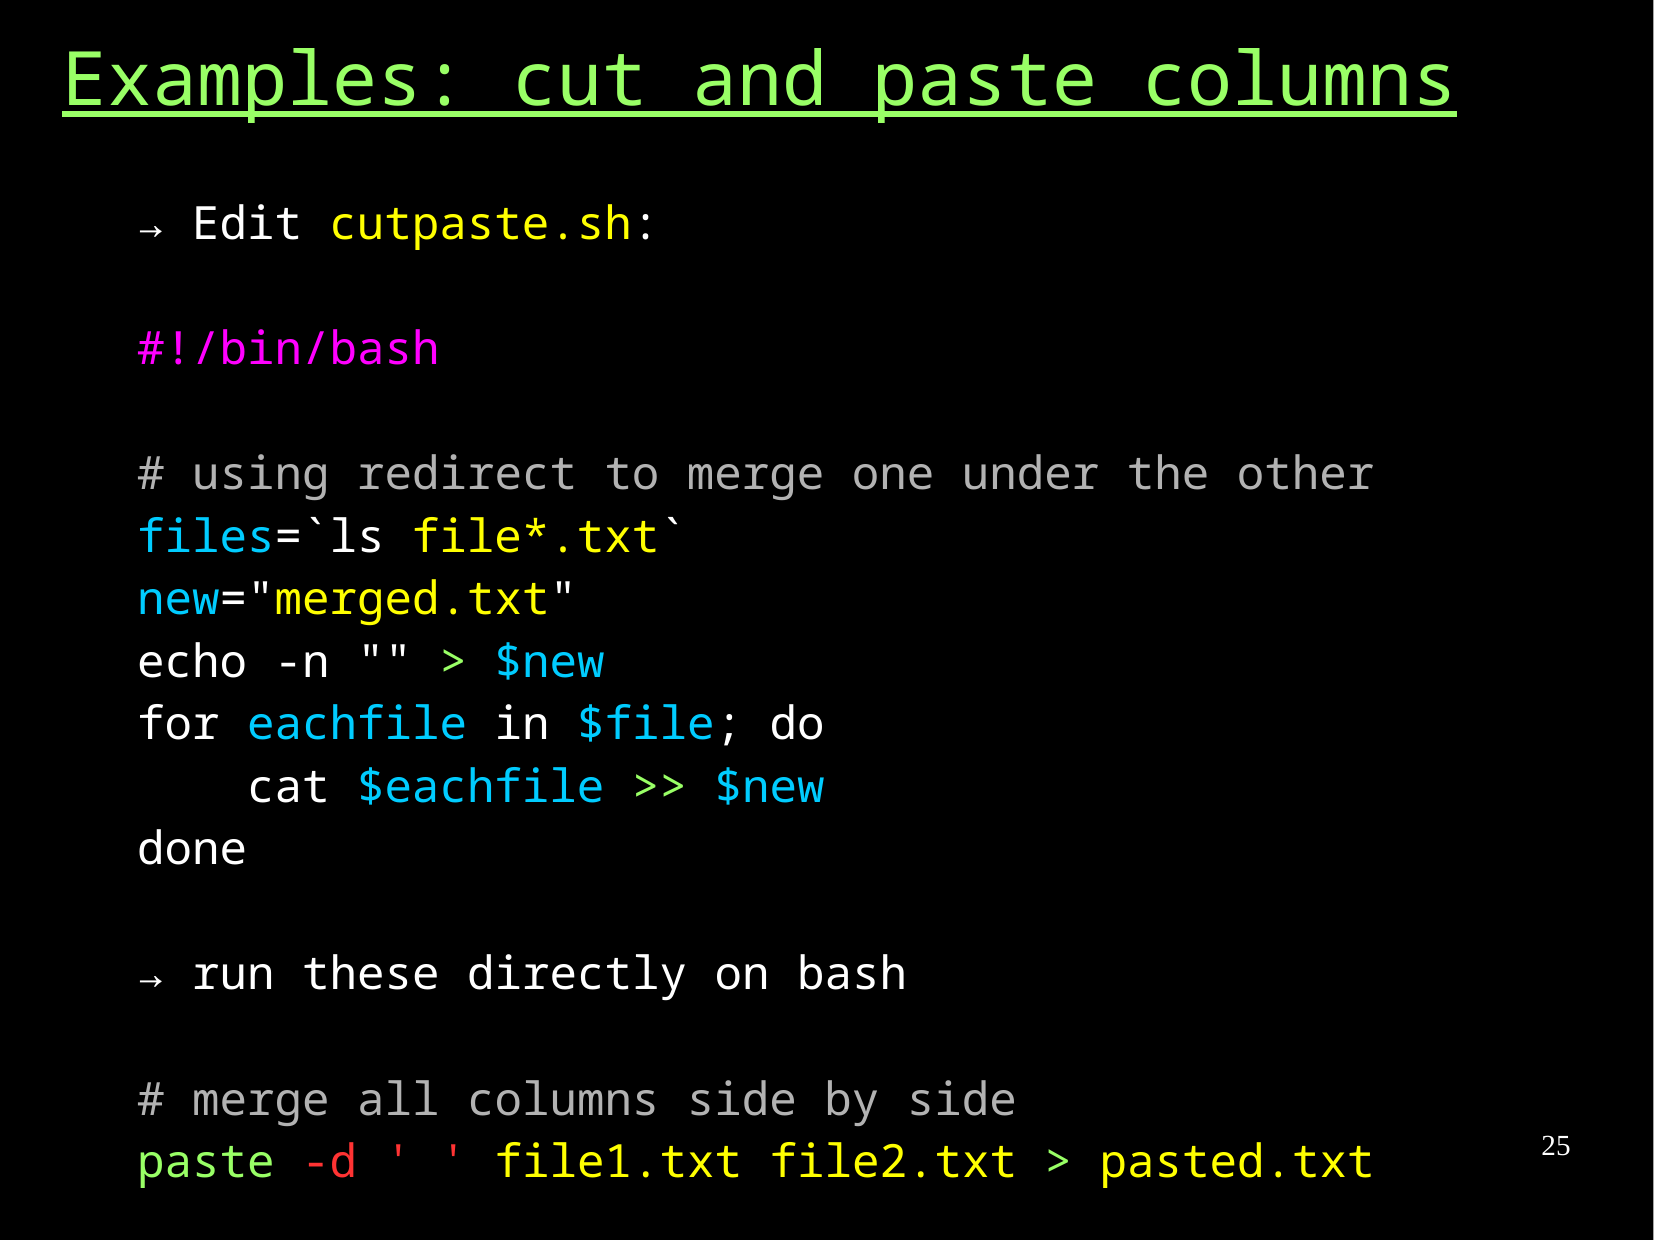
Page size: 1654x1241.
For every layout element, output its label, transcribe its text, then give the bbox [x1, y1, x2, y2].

text_box Examples: cut and paste columns → Edit cutpaste.sh: #!/bin/bash # using redirect to merge one under the other files=`ls file*.txt` new="merged.txt" echo -n "" > $new for eachfile in $file; do cat $eachfile >> $new done → run these directly on bash # merge all columns side by side paste -d ' ' file1.txt file2.txt > pasted.txt # extracts some columns cut -d ' ' -f 1,3 pasted.txt > cut.txt # equivalently: paste -d ' ' file1.txt file2.txt | cut -d ' ' -f 1,3 > cut2.txt [47, 18, 1607, 1211]
